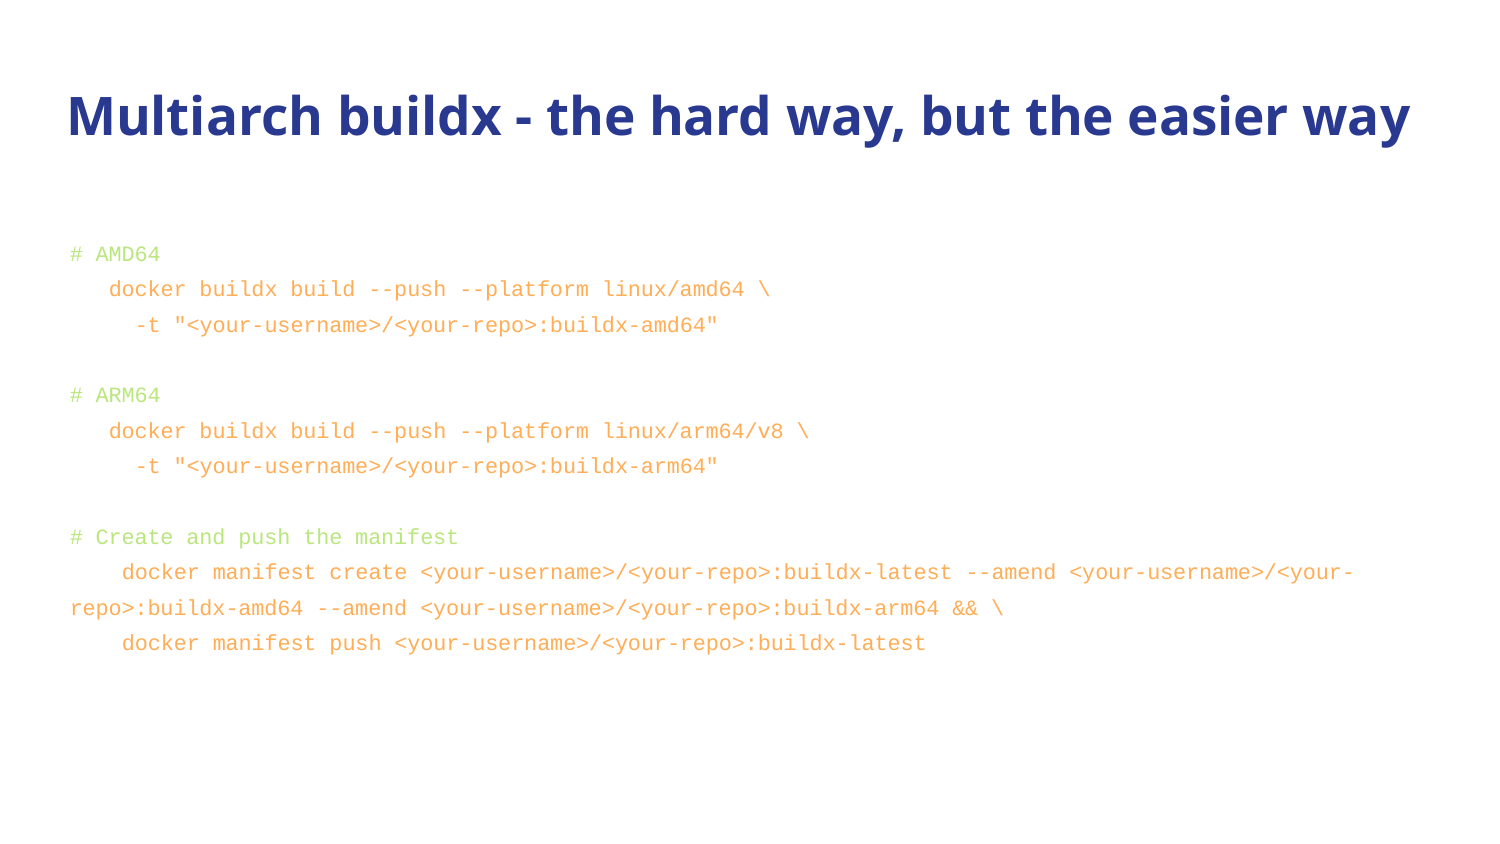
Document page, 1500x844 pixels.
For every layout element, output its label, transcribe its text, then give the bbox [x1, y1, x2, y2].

title Multiarch buildx - the hard way, but the easier way [51, 67, 1449, 167]
text_box # AMD64 docker buildx build --push --platform linux/amd64 \ -t "<your-username>/<your-repo>:buildx-amd64" # ARM64 docker buildx build --push --platform linux/arm64/v8 \ -t "<your-username>/<your-repo>:buildx-arm64" # Create and push the manifest docker manifest create <your-username>/<your-repo>:buildx-latest --amend <your-username>/<your-repo>:buildx-amd64 --amend <your-username>/<your-repo>:buildx-arm64 && \ docker manifest push <your-username>/<your-repo>:buildx-latest [54, 215, 1453, 705]
